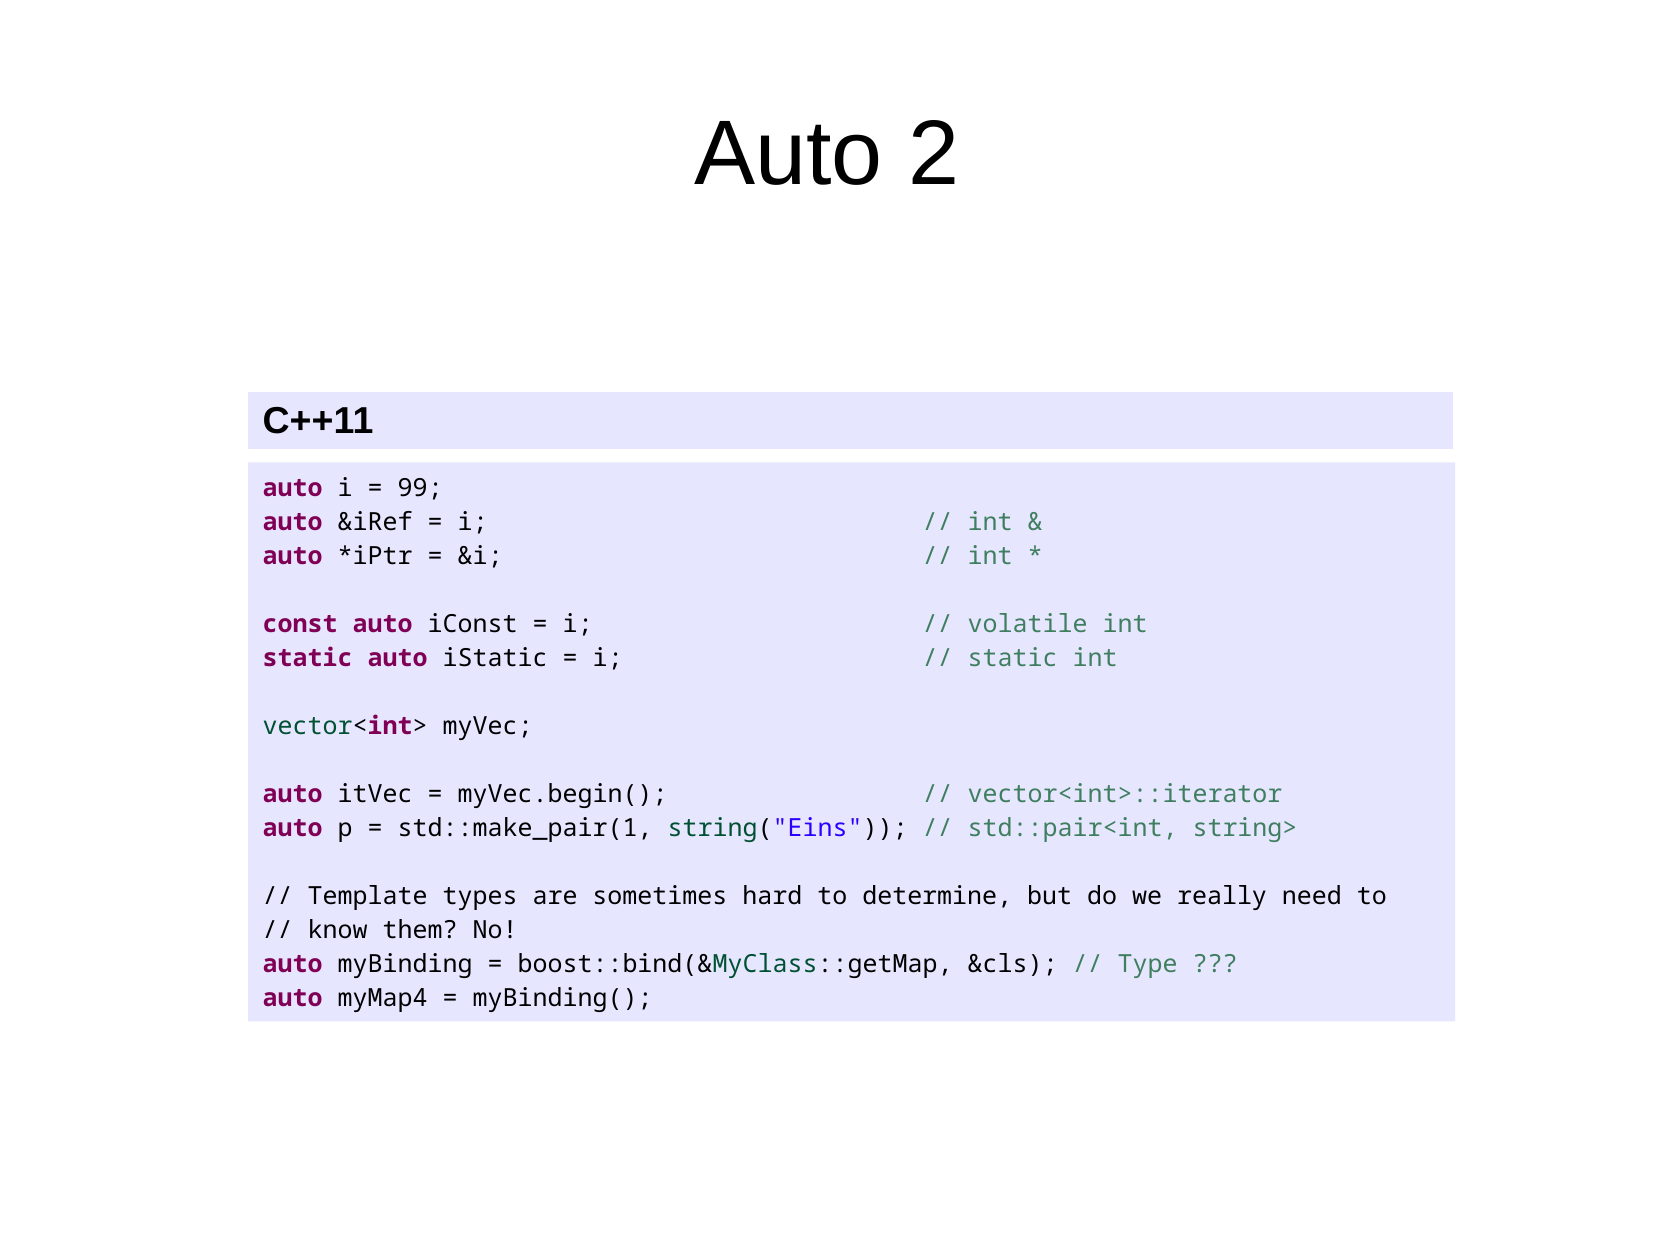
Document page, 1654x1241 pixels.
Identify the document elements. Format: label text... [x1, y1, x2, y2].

text_box C++11 [248, 392, 1453, 449]
title Auto 2 [82, 49, 1571, 257]
text_box auto i = 99; auto &iRef = i; // int & auto *iPtr = &i; // int * const auto iConst = i; // volatile int static auto iStatic = i; // static int vector<int> myVec; auto itVec = myVec.begin(); // vector<int>::iterator auto p = std::make_pair(1, string("Eins")); // std::pair<int, string> // Template types are sometimes hard to determine, but do we really need to // know them? No! auto myBinding = boost::bind(&MyClass::getMap, &cls); // Type ??? auto myMap4 = myBinding(); [248, 462, 1456, 957]
